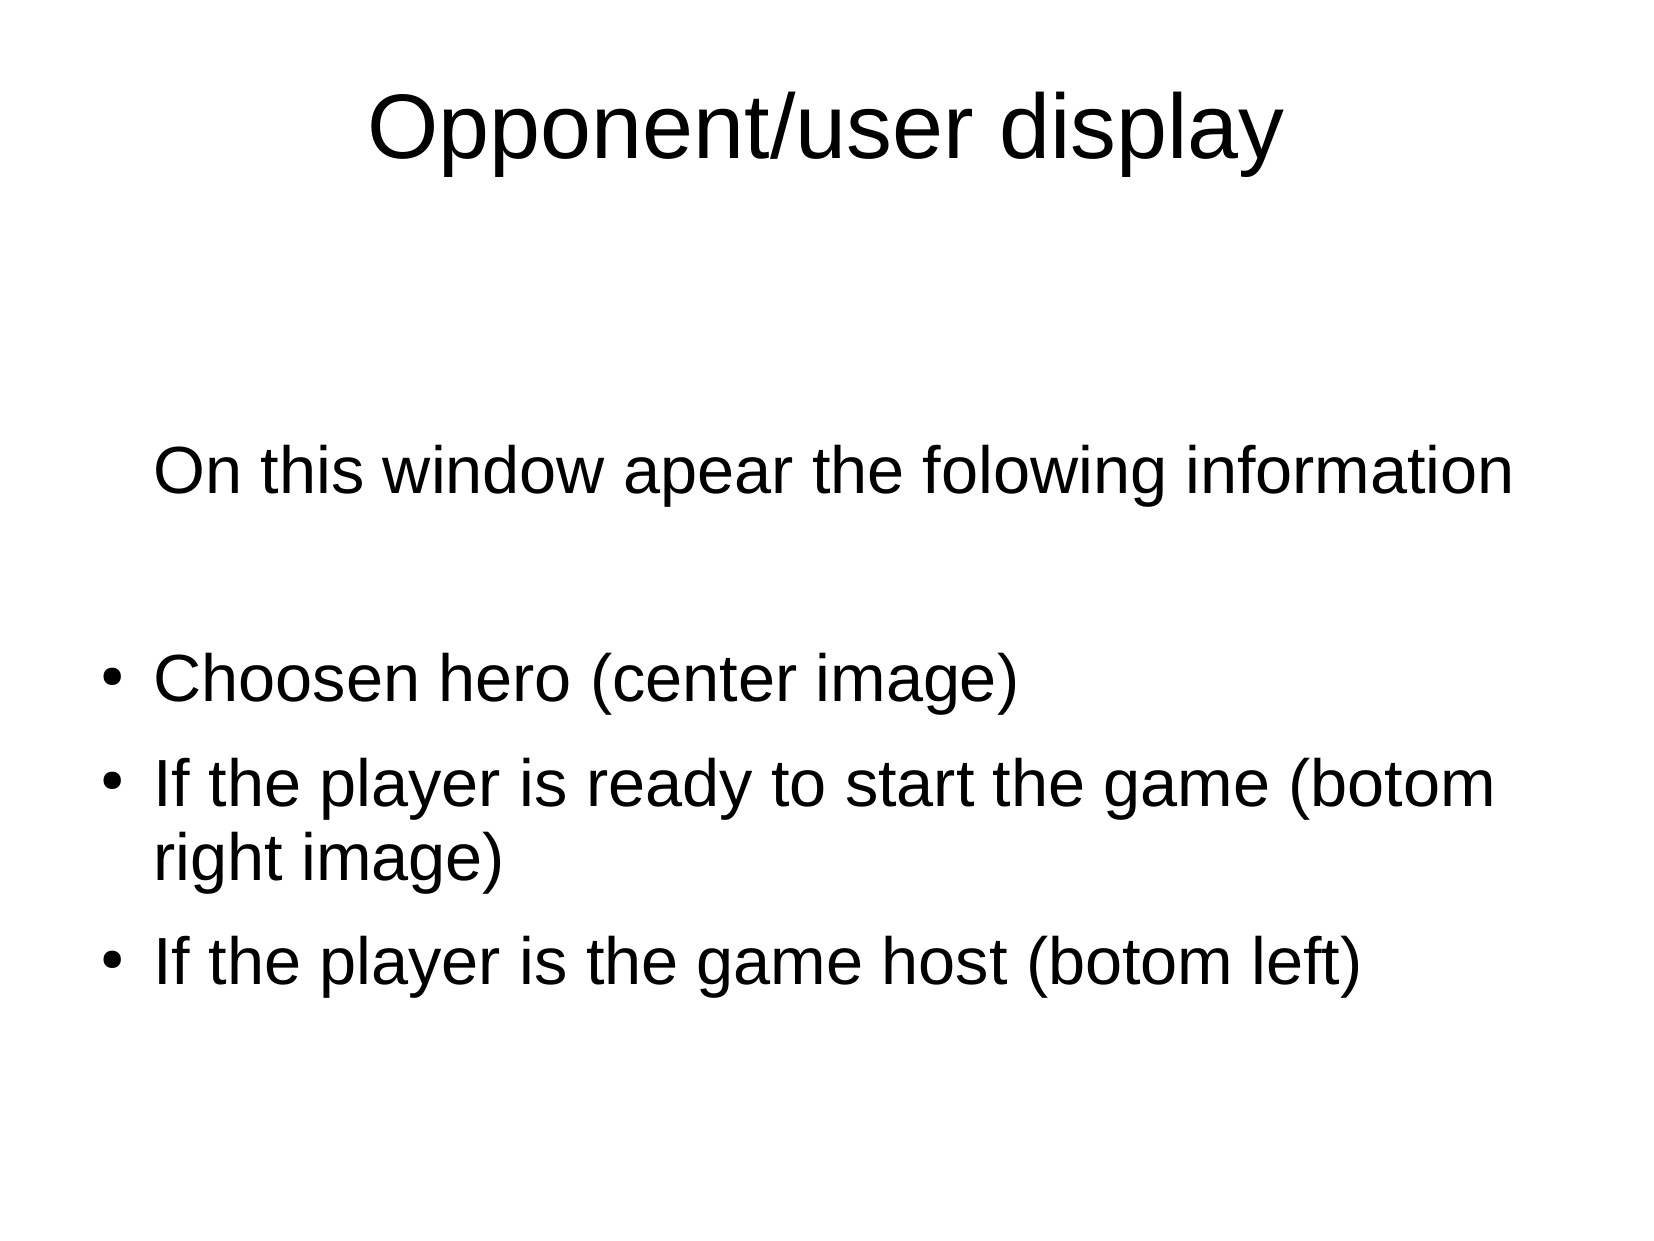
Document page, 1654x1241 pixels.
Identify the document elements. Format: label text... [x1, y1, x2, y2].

list On this window apear the folowing information Choosen hero (center image) If the player is ready to start the game (botom right image) If the player is the game host (botom left) [82, 224, 1571, 1208]
title Opponent/user display [82, 23, 1571, 224]
